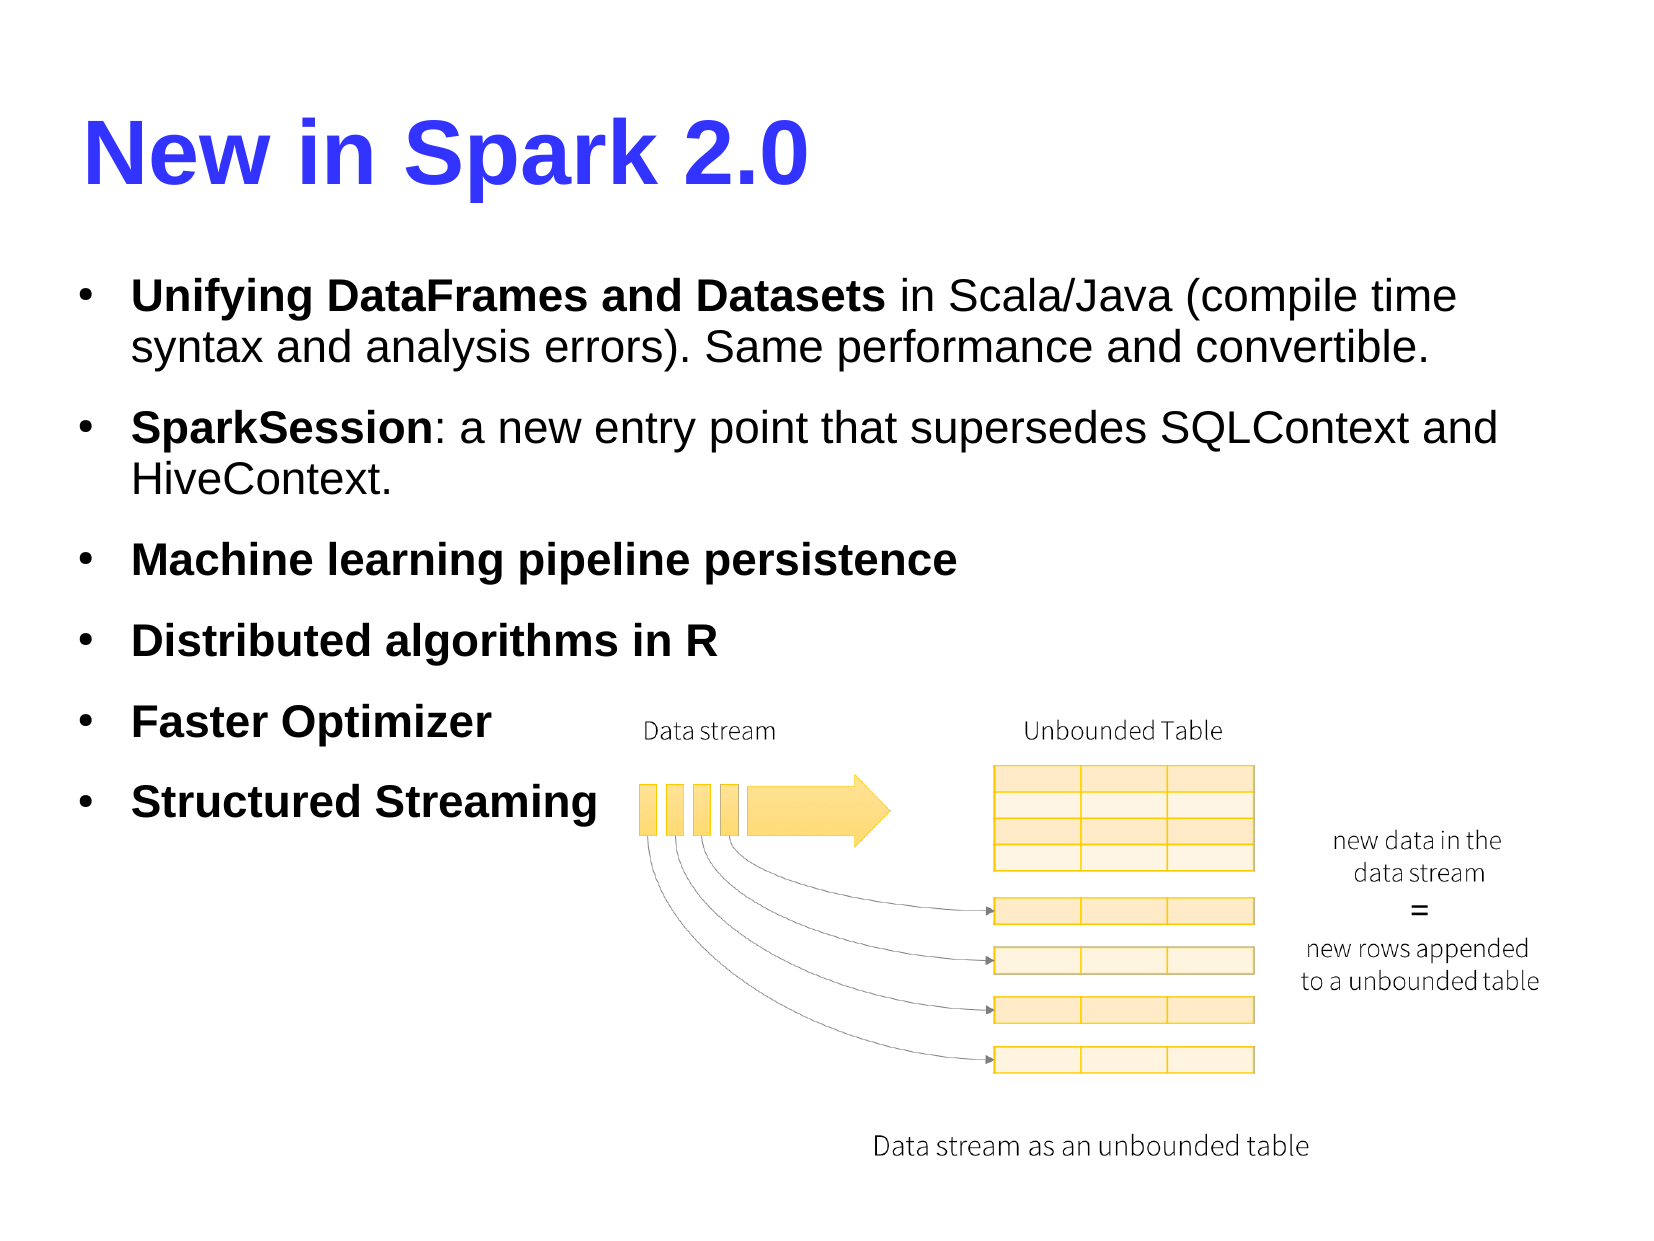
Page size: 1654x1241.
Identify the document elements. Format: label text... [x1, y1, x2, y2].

title New in Spark 2.0 [82, 49, 1571, 257]
picture [560, 644, 1621, 1216]
list Unifying DataFrames and Datasets in Scala/Java (compile time syntax and analysis errors). Same performance and convertible. SparkSession: a new entry point that supersedes SQLContext and HiveContext. Machine learning pipeline persistence Distributed algorithms in R Faster Optimizer Structured Streaming [60, 270, 1538, 886]
